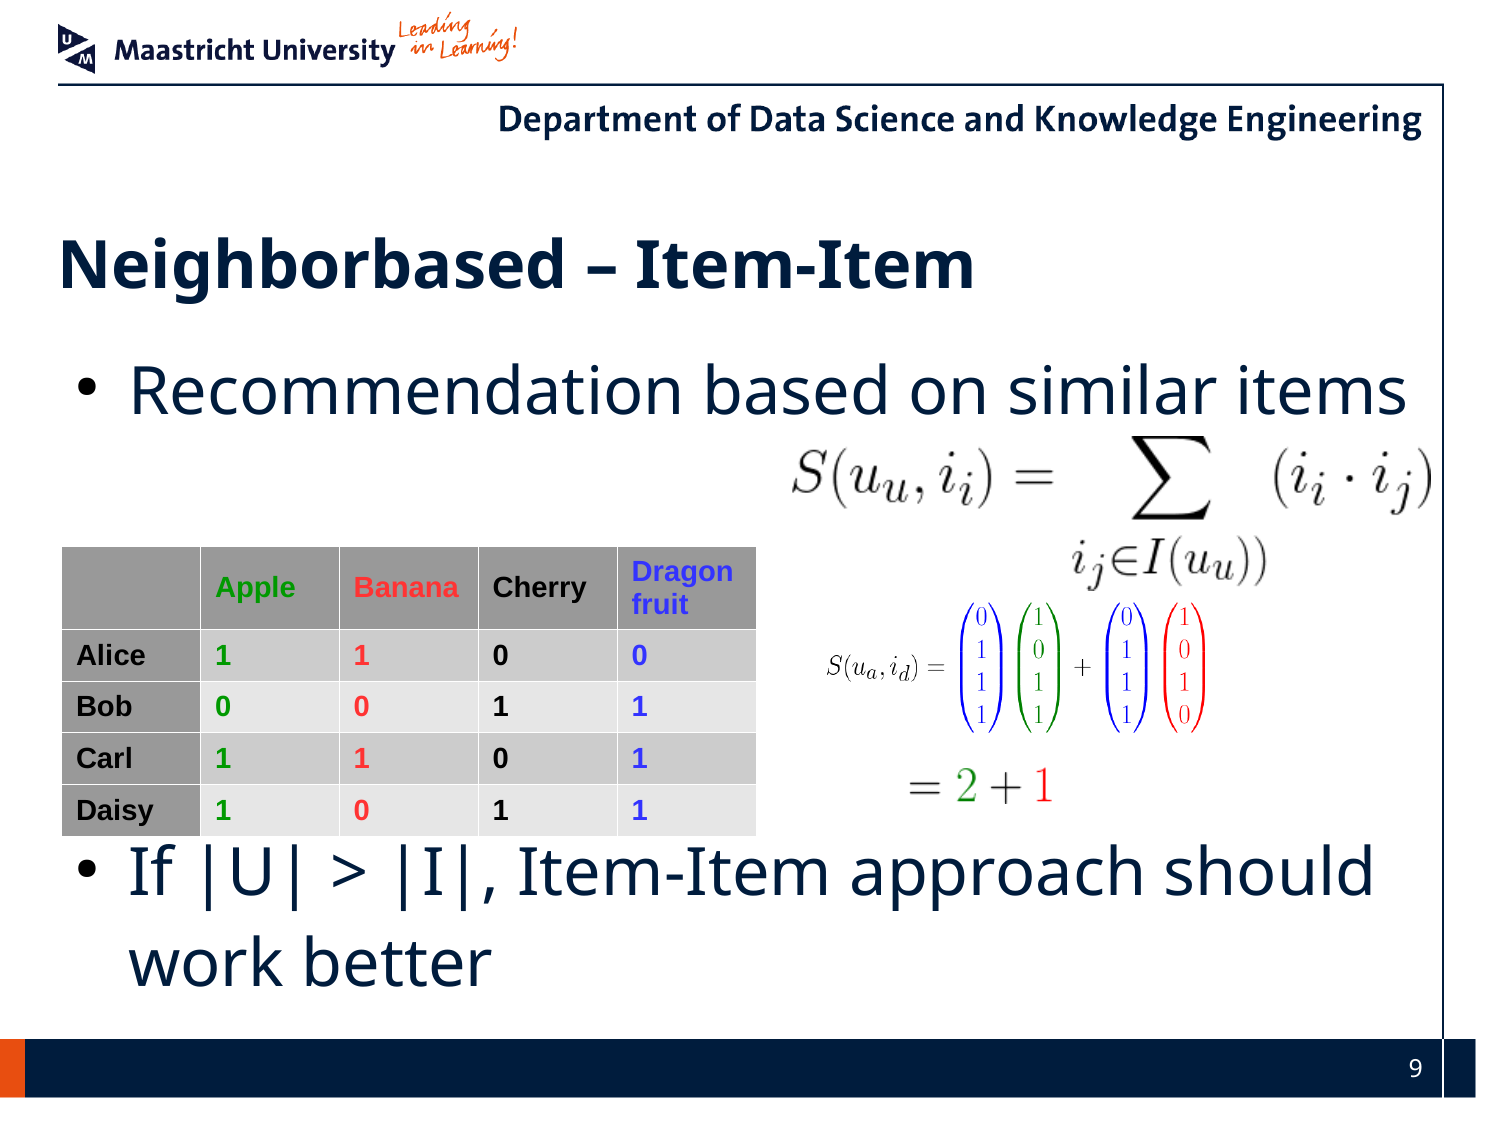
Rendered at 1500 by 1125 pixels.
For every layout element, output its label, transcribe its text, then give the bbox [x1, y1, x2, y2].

table_cell 1 [340, 630, 478, 681]
table_cell 1 [618, 682, 756, 732]
table_cell 0 [479, 733, 617, 784]
table_cell Alice [62, 630, 200, 681]
table_cell Bob [62, 682, 200, 732]
picture [0, 0, 1500, 1125]
table_cell Carl [62, 733, 200, 784]
table_cell 1 [201, 733, 339, 784]
table_header [62, 547, 200, 629]
table_cell 0 [201, 682, 339, 732]
table_cell 1 [201, 630, 339, 681]
table_header Apple [201, 547, 339, 629]
list Recommendation based on similar items If |U| > |I|, Item-Item approach should work better [57, 343, 1425, 1019]
title Neighborbased – Item-Item [57, 200, 1425, 325]
table_cell 0 [340, 682, 478, 732]
table_cell Daisy [62, 785, 200, 836]
table_cell 1 [479, 785, 617, 836]
table_cell 0 [618, 630, 756, 681]
table_header Dragon fruit [618, 547, 756, 629]
table_cell 1 [479, 682, 617, 732]
table_cell 1 [340, 733, 478, 784]
table_header Cherry [479, 547, 617, 629]
table_cell 0 [479, 630, 617, 681]
table_cell 1 [618, 733, 756, 784]
table_cell 1 [618, 785, 756, 836]
table_header Banana [340, 547, 478, 629]
table_cell 1 [201, 785, 339, 836]
table_cell 0 [340, 785, 478, 836]
